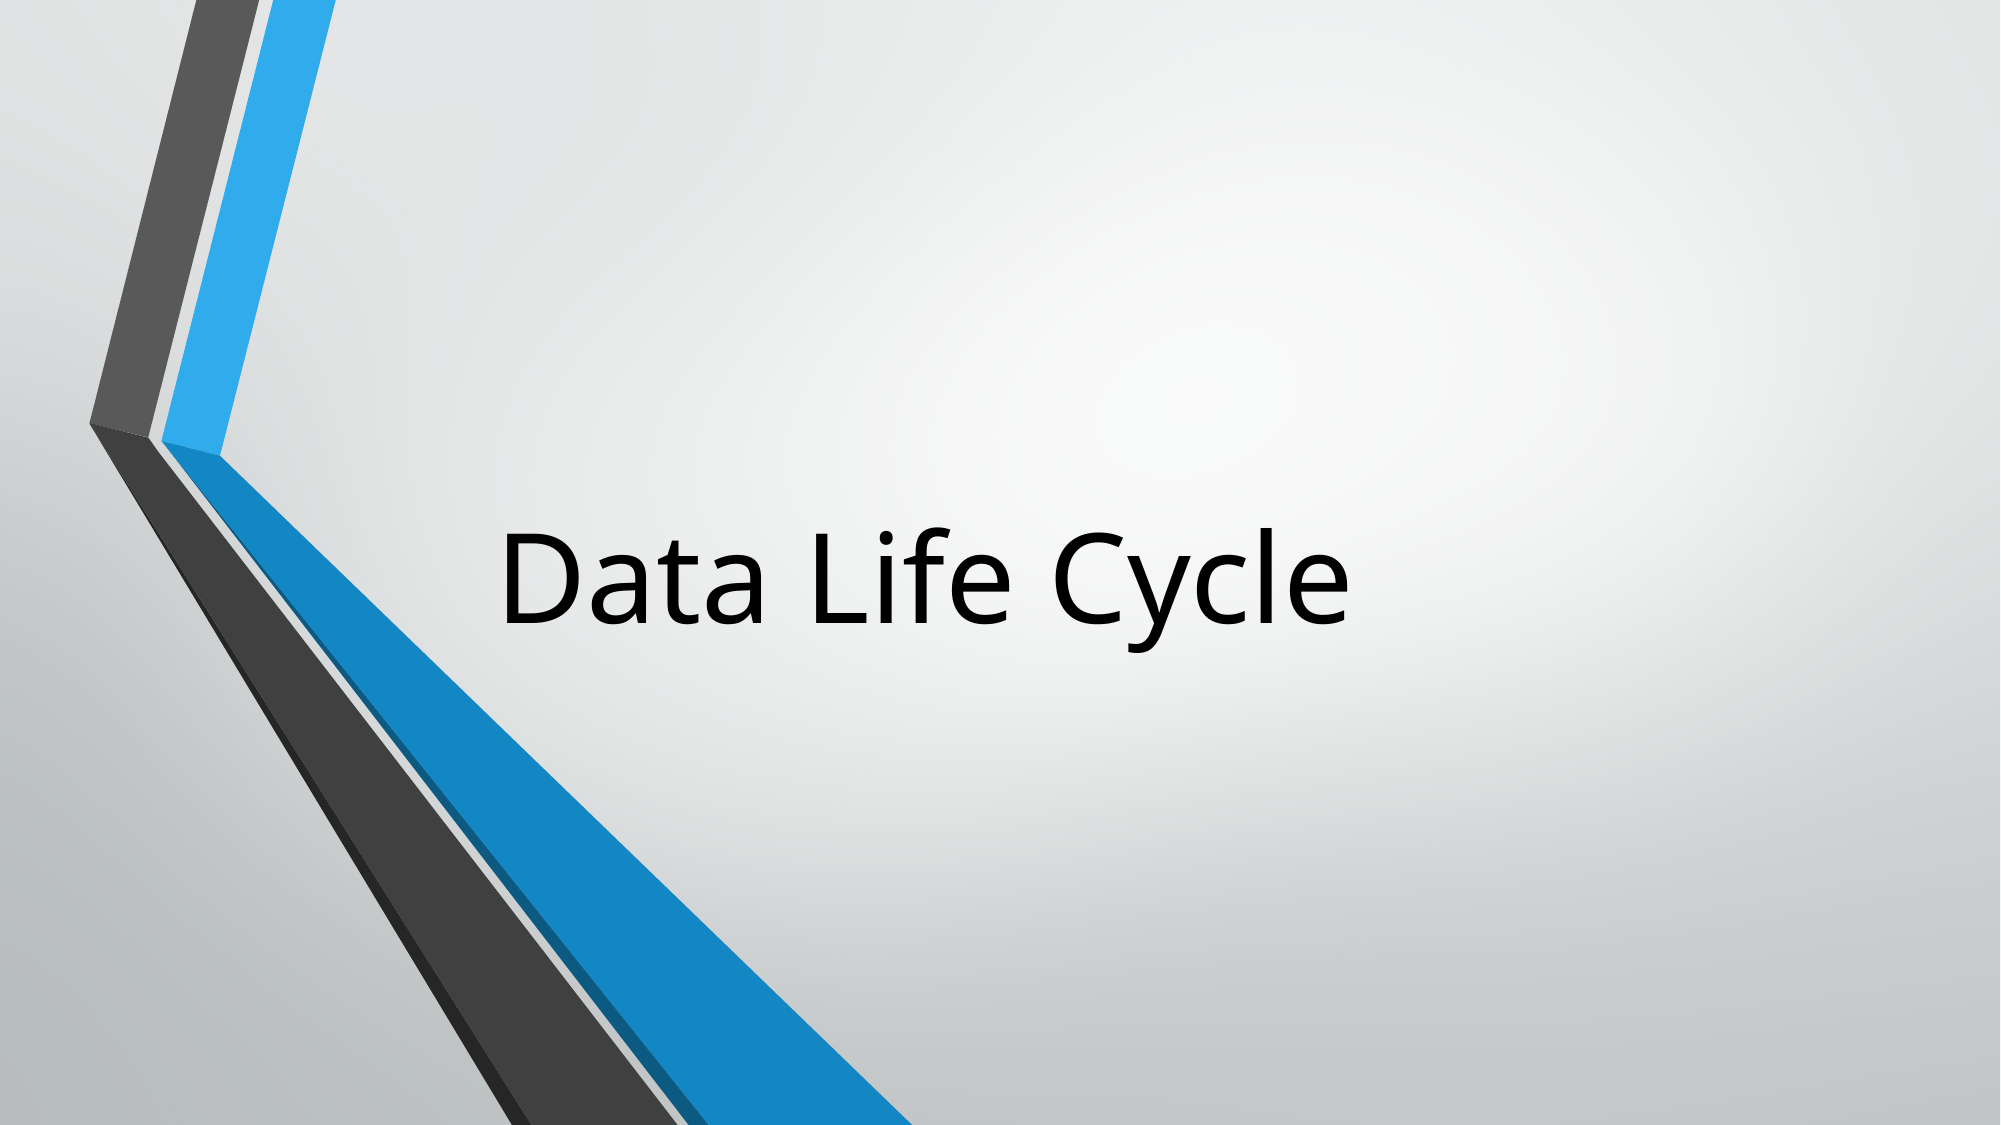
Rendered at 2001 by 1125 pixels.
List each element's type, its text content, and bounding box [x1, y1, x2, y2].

title Data Life Cycle [480, 226, 1887, 656]
